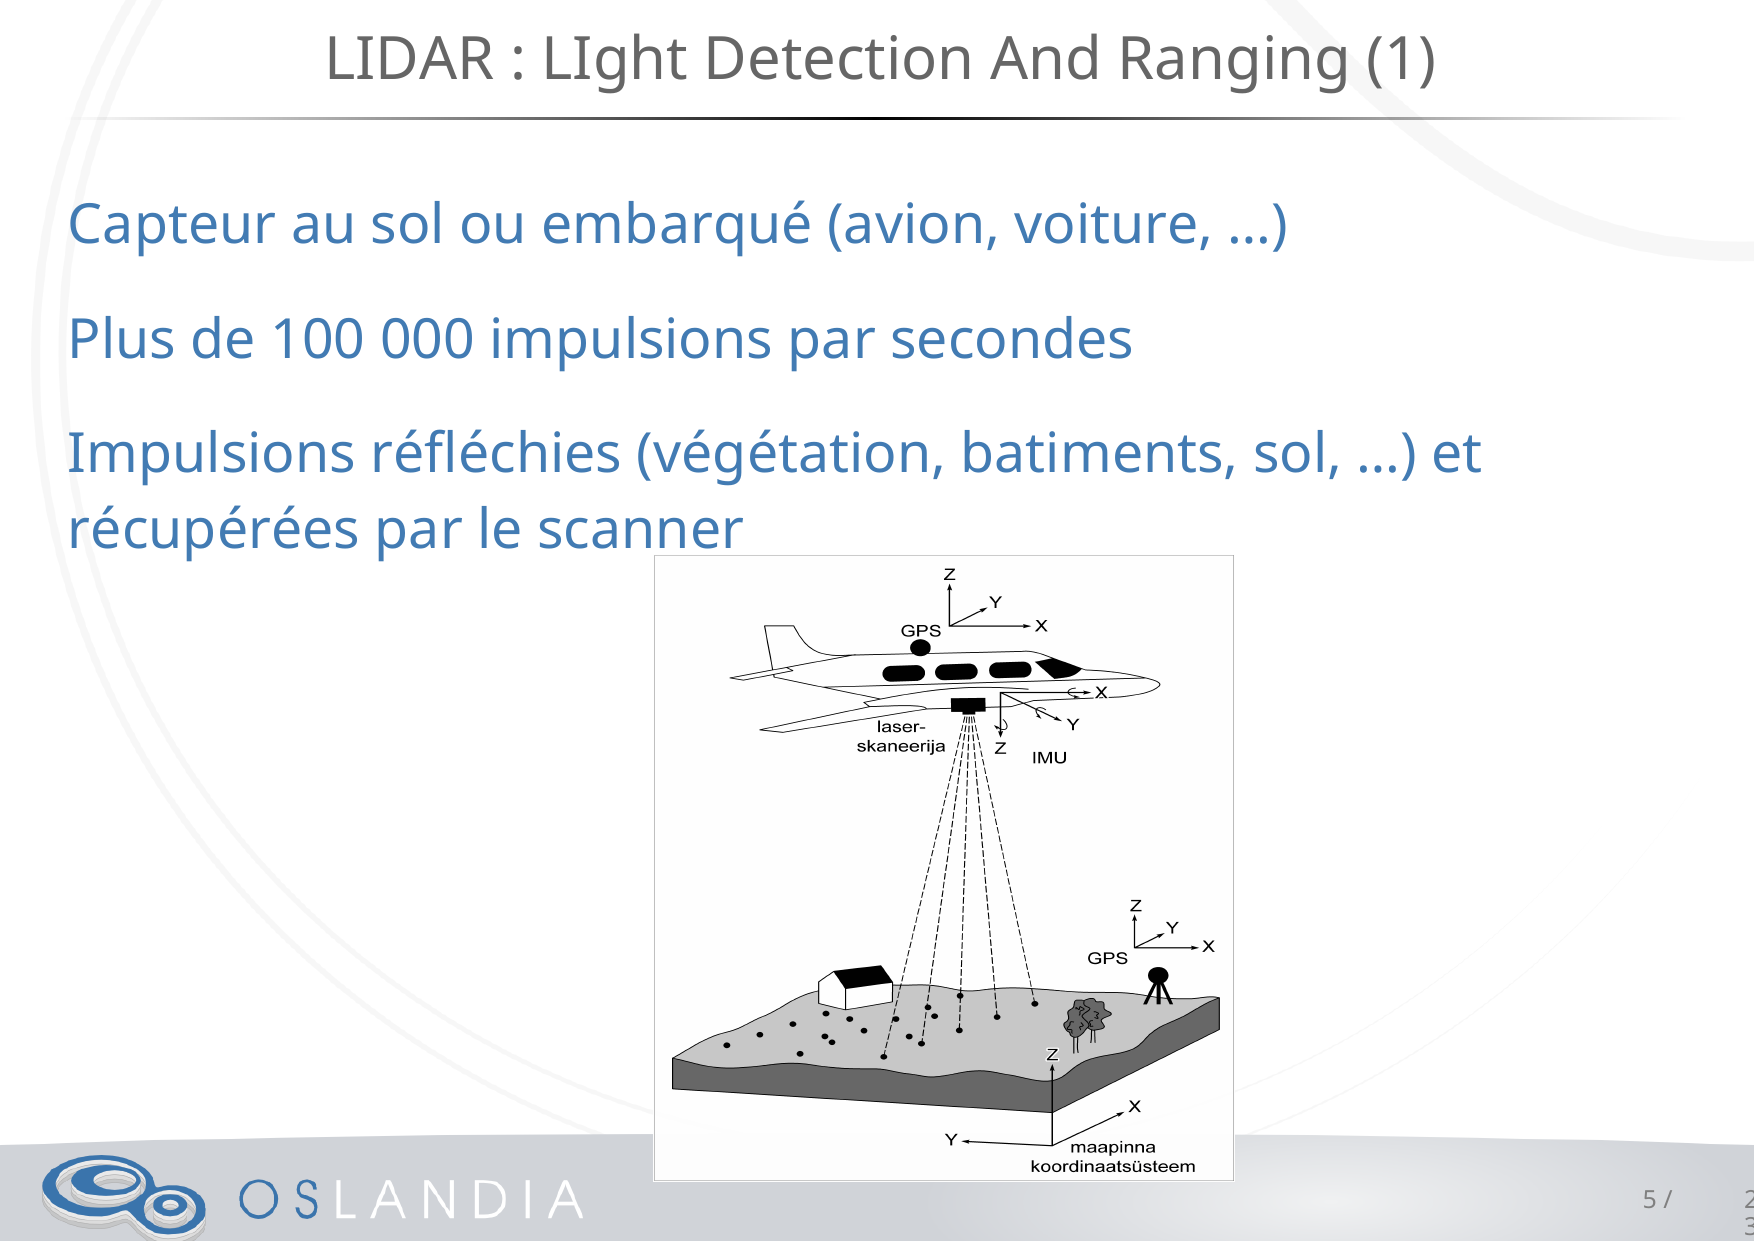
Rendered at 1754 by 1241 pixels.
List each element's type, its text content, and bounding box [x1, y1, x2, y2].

title LIDAR : LIght Detection And Ranging (1) [13, 14, 1749, 98]
picture [0, 0, 1754, 1241]
list Capteur au sol ou embarqué (avion, voiture, …) Plus de 100 000 impulsions par secondes Impulsions réfléchies (végétation, batiments, sol, …) et récupérées par le scanner [38, 184, 1710, 579]
